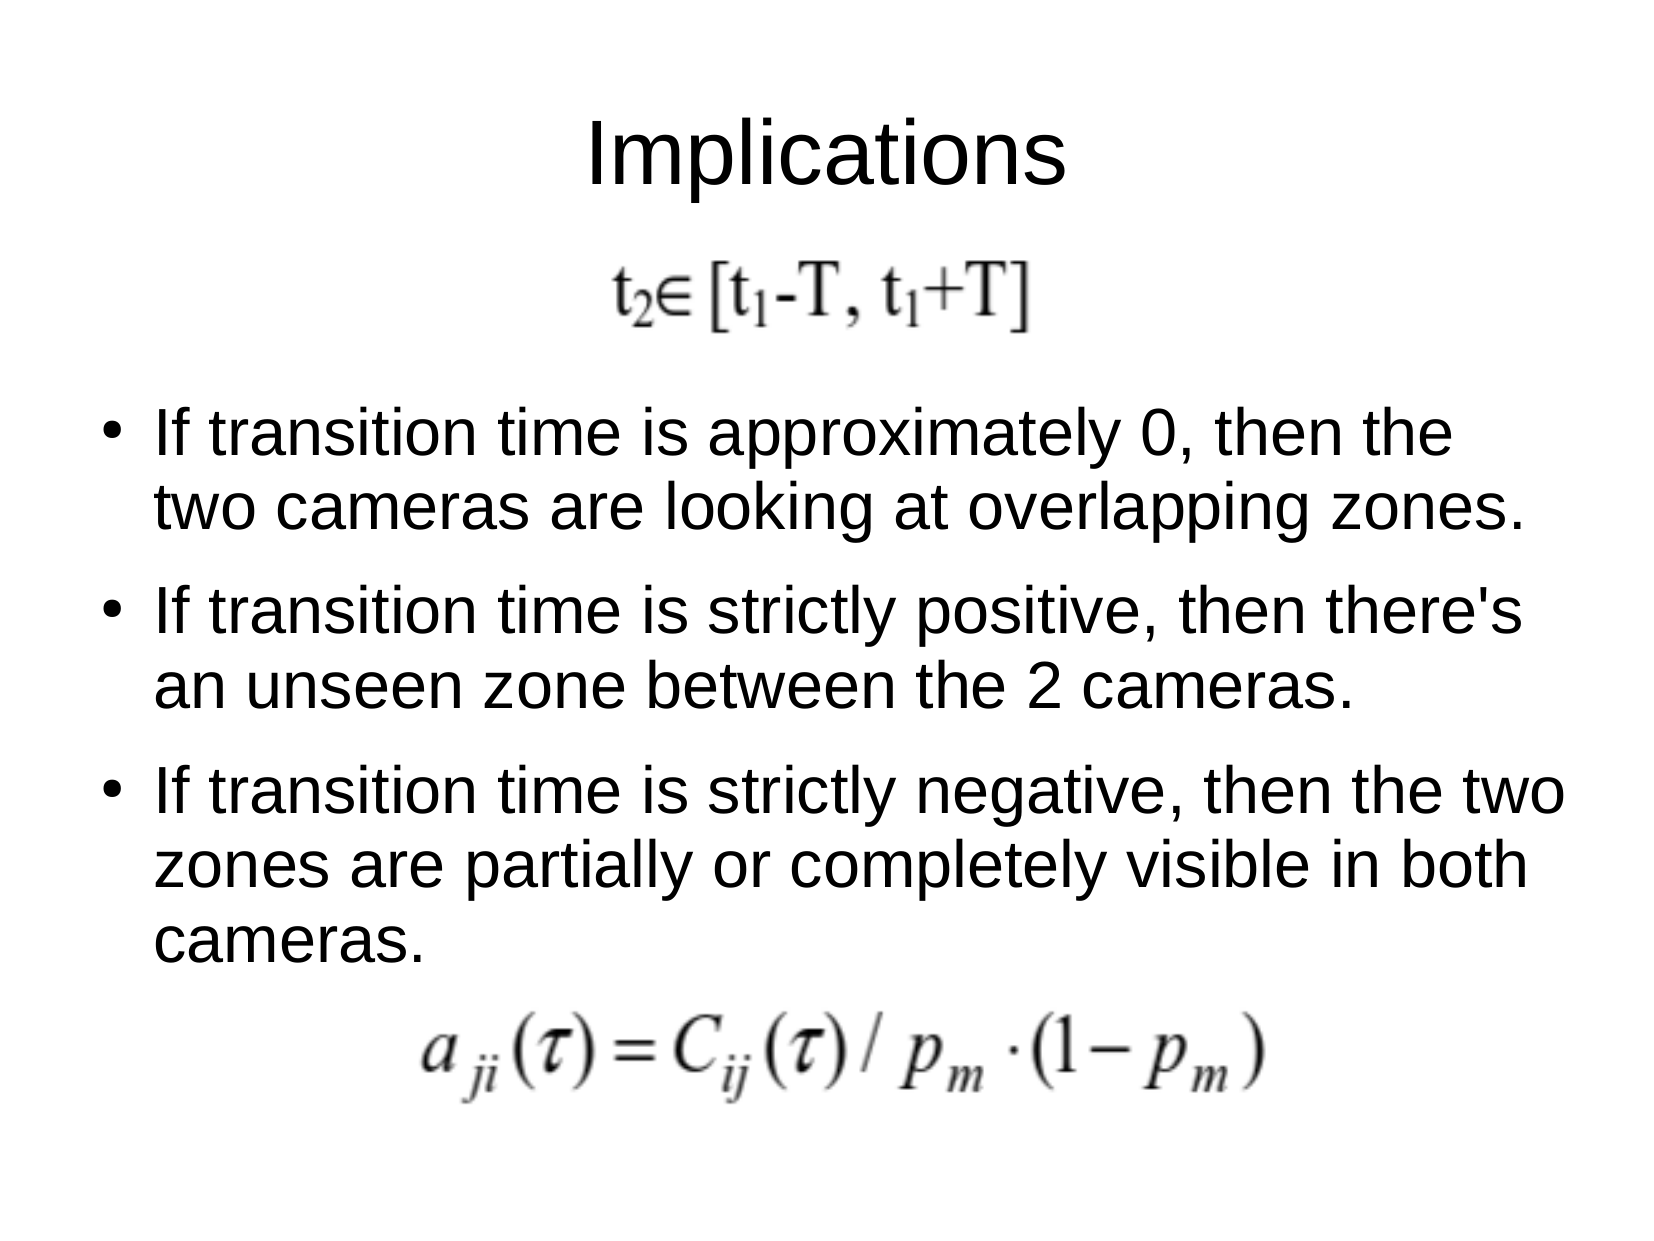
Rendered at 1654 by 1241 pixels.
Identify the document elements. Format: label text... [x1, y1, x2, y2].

title Implications [82, 49, 1571, 257]
picture [600, 239, 1036, 346]
picture [405, 1004, 1276, 1111]
list If transition time is approximately 0, then the two cameras are looking at overlapping zones. If transition time is strictly positive, then there's an unseen zone between the 2 cameras. If transition time is strictly negative, then the two zones are partially or completely visible in both cameras. [82, 290, 1571, 1010]
